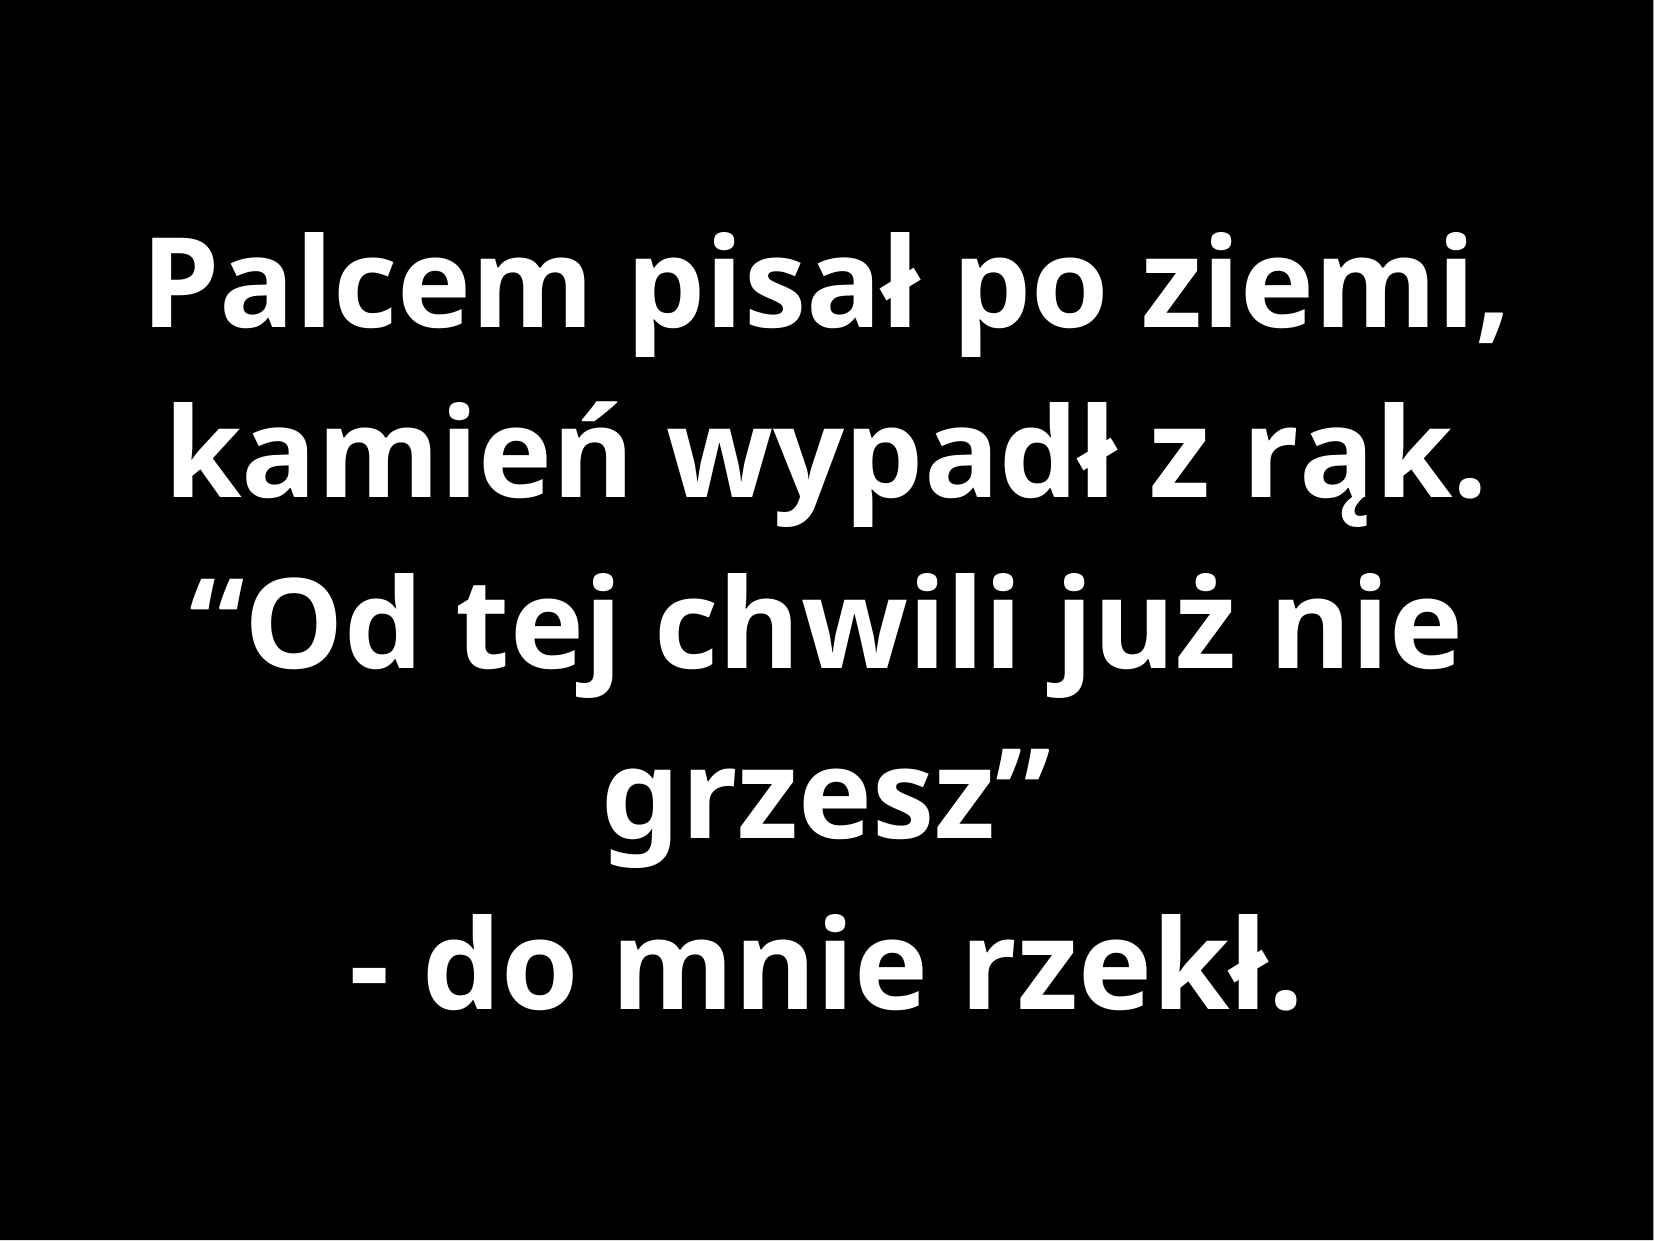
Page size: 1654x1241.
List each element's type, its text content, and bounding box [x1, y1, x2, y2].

title Palcem pisał po ziemi, kamień wypadł z rąk. “Od tej chwili już nie grzesz” - do mnie rzekł. [0, 0, 1654, 1241]
